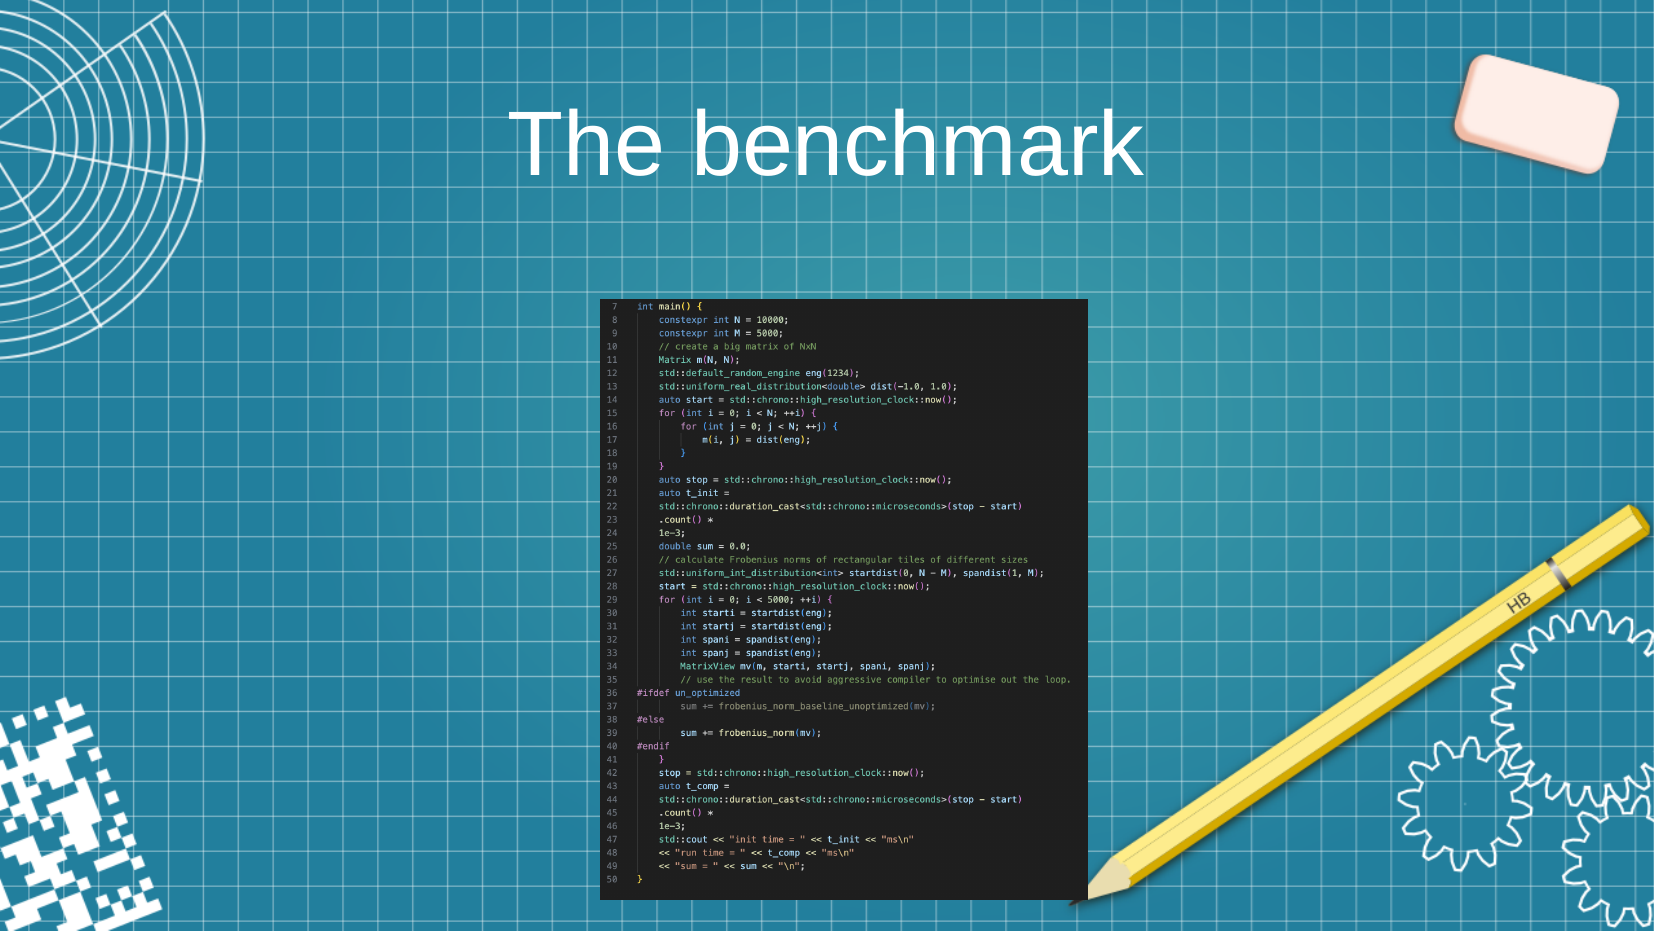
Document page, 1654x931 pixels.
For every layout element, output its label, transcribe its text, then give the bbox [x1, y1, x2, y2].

picture [0, 0, 1654, 931]
title The benchmark [82, 37, 1571, 251]
